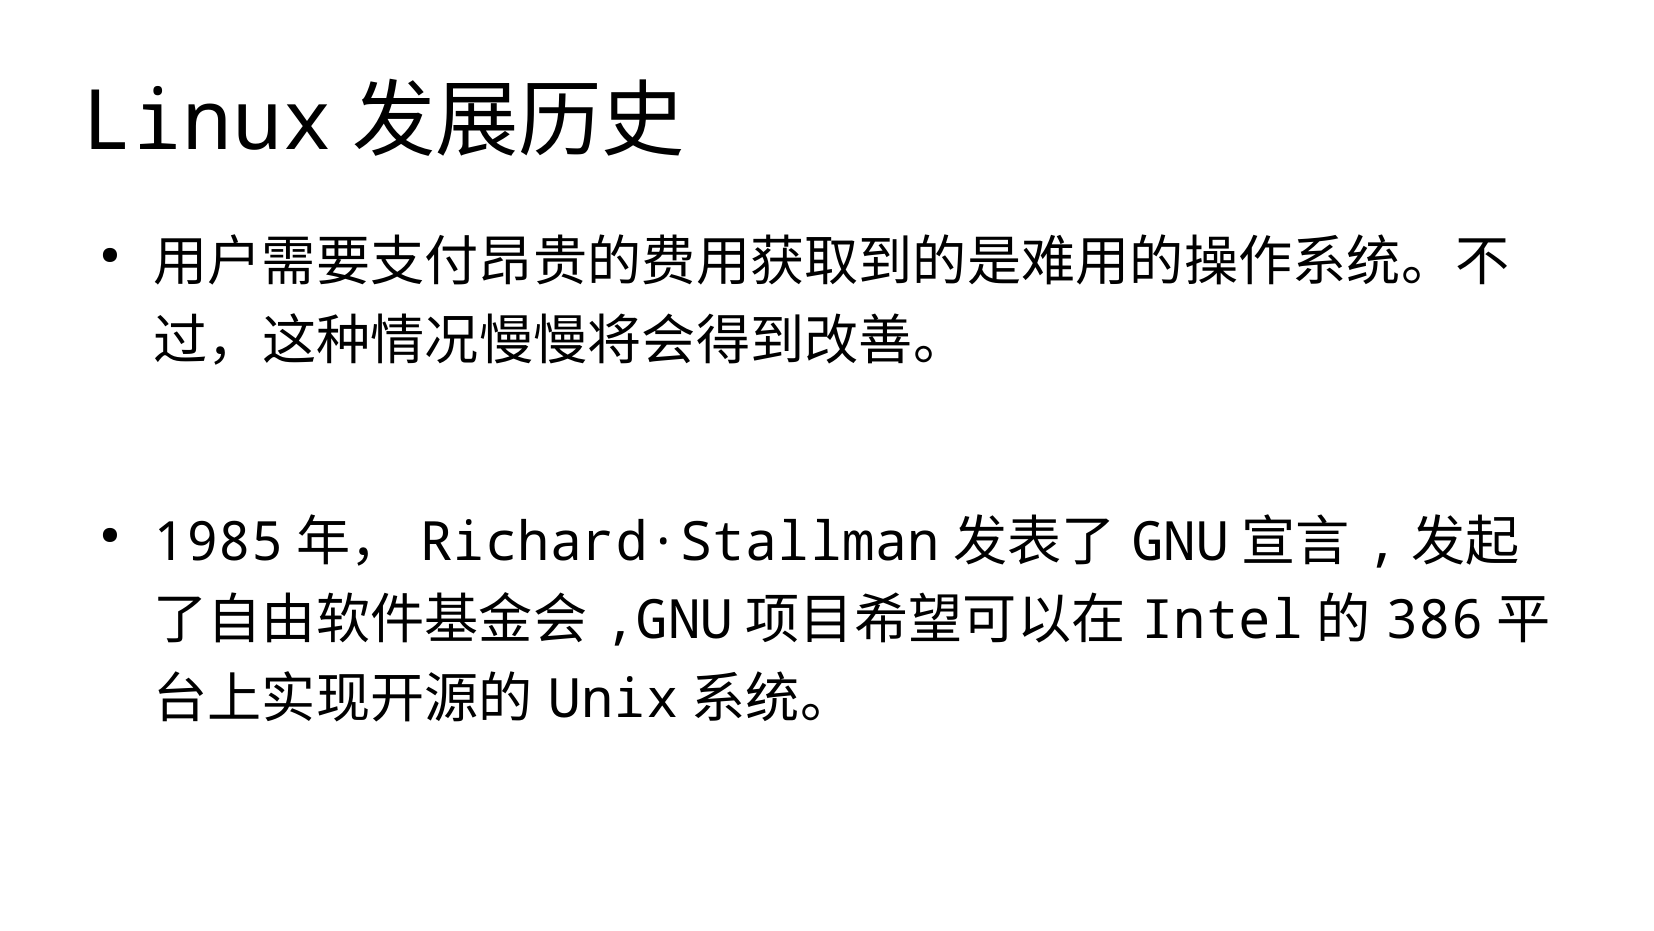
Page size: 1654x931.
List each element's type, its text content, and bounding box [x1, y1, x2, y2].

list 用户需要支付昂贵的费用获取到的是难用的操作系统。不过，这种情况慢慢将会得到改善。 1985年，Richard·Stallman发表了GNU宣言,发起了自由软件基金会,GNU项目希望可以在Intel的386平台上实现开源的Unix系统。 [82, 217, 1571, 863]
title Linux发展历史 [82, 37, 1571, 189]
